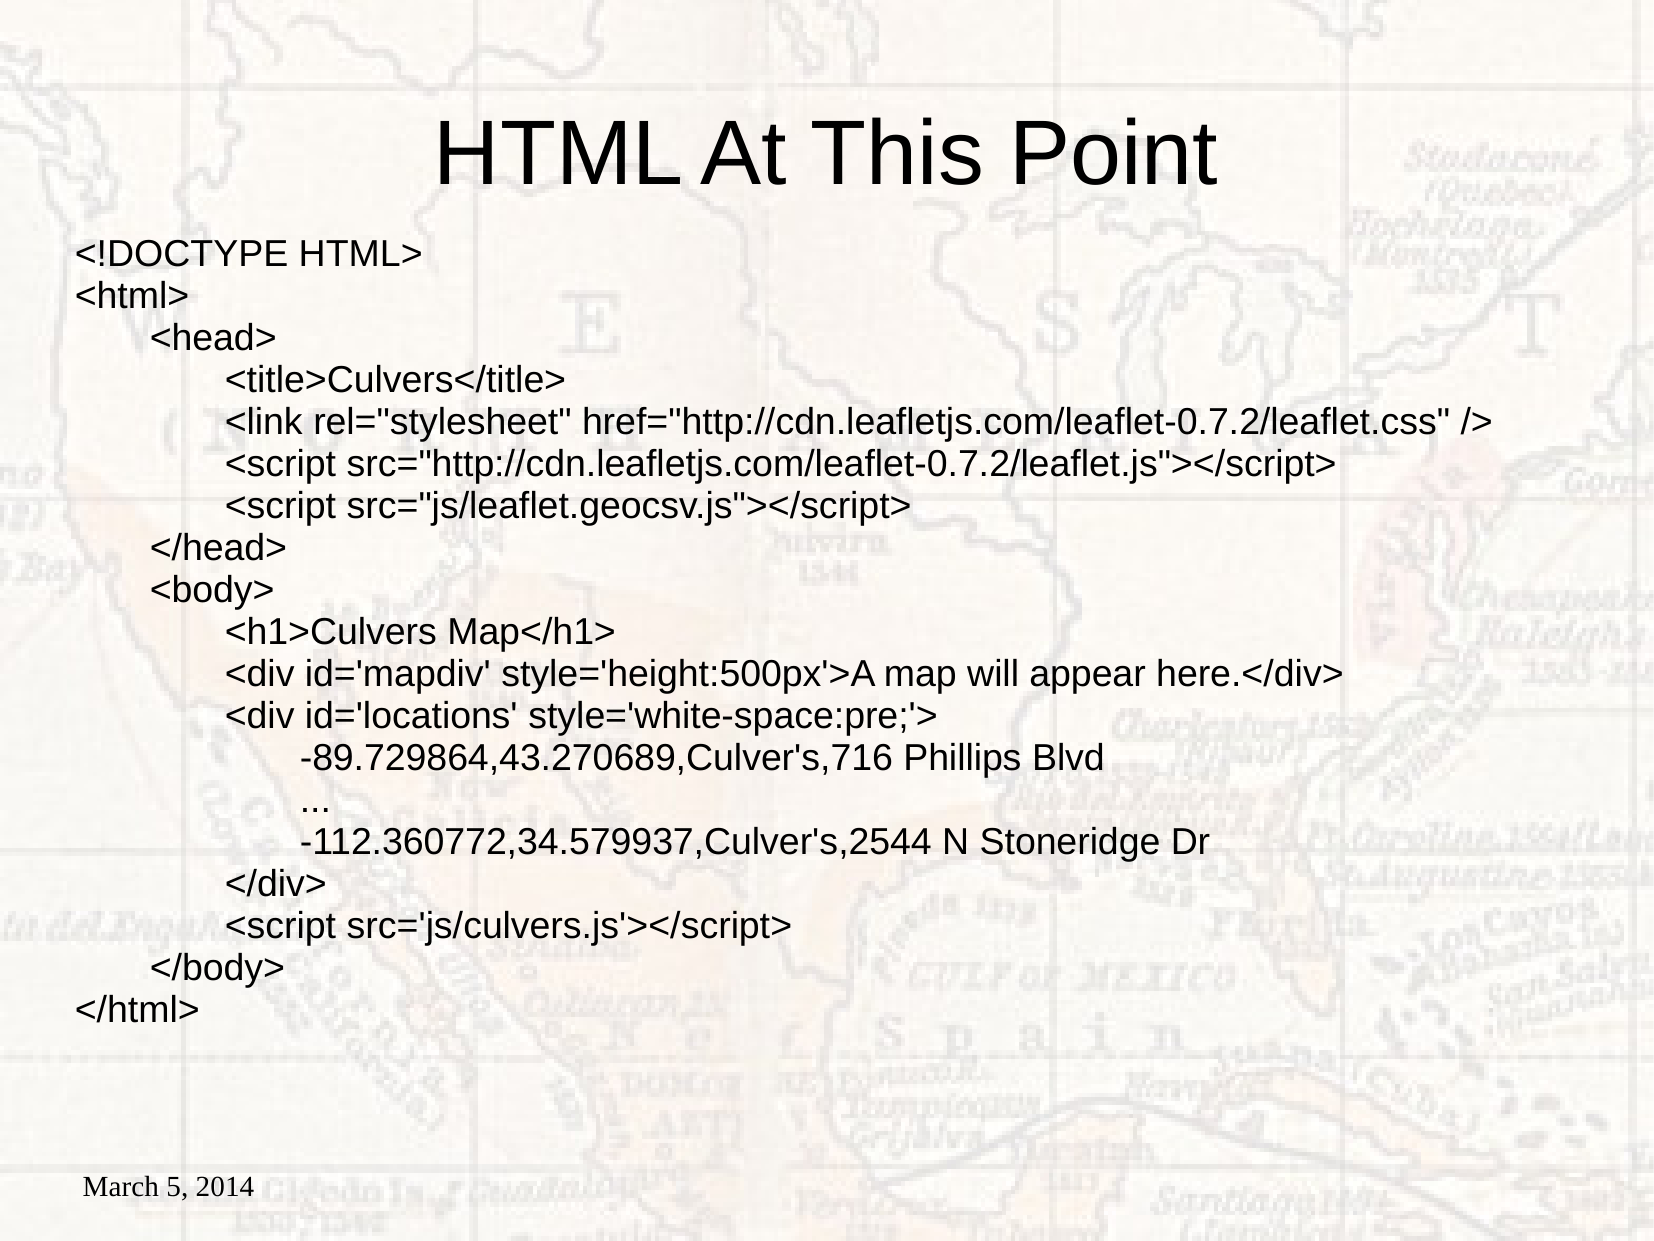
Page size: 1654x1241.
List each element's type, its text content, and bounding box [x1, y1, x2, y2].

title HTML At This Point [82, 49, 1571, 225]
picture [0, 0, 1654, 1241]
text_box <!DOCTYPE HTML> <html> <head> <title>Culvers</title> <link rel="stylesheet" href="http://cdn.leafletjs.com/leaflet-0.7.2/leaflet.css" /> <script src="http://cdn.leafletjs.com/leaflet-0.7.2/leaflet.js"></script> <script src="js/leaflet.geocsv.js"></script> </head> <body> <h1>Culvers Map</h1> <div id='mapdiv' style='height:500px'>A map will appear here.</div> <div id='locations' style='white-space:pre;'> -89.729864,43.270689,Culver's,716 Phillips Blvd ... -112.360772,34.579937,Culver's,2544 N Stoneridge Dr </div> <script src='js/culvers.js'></script> </body> </html> [60, 225, 1591, 1038]
